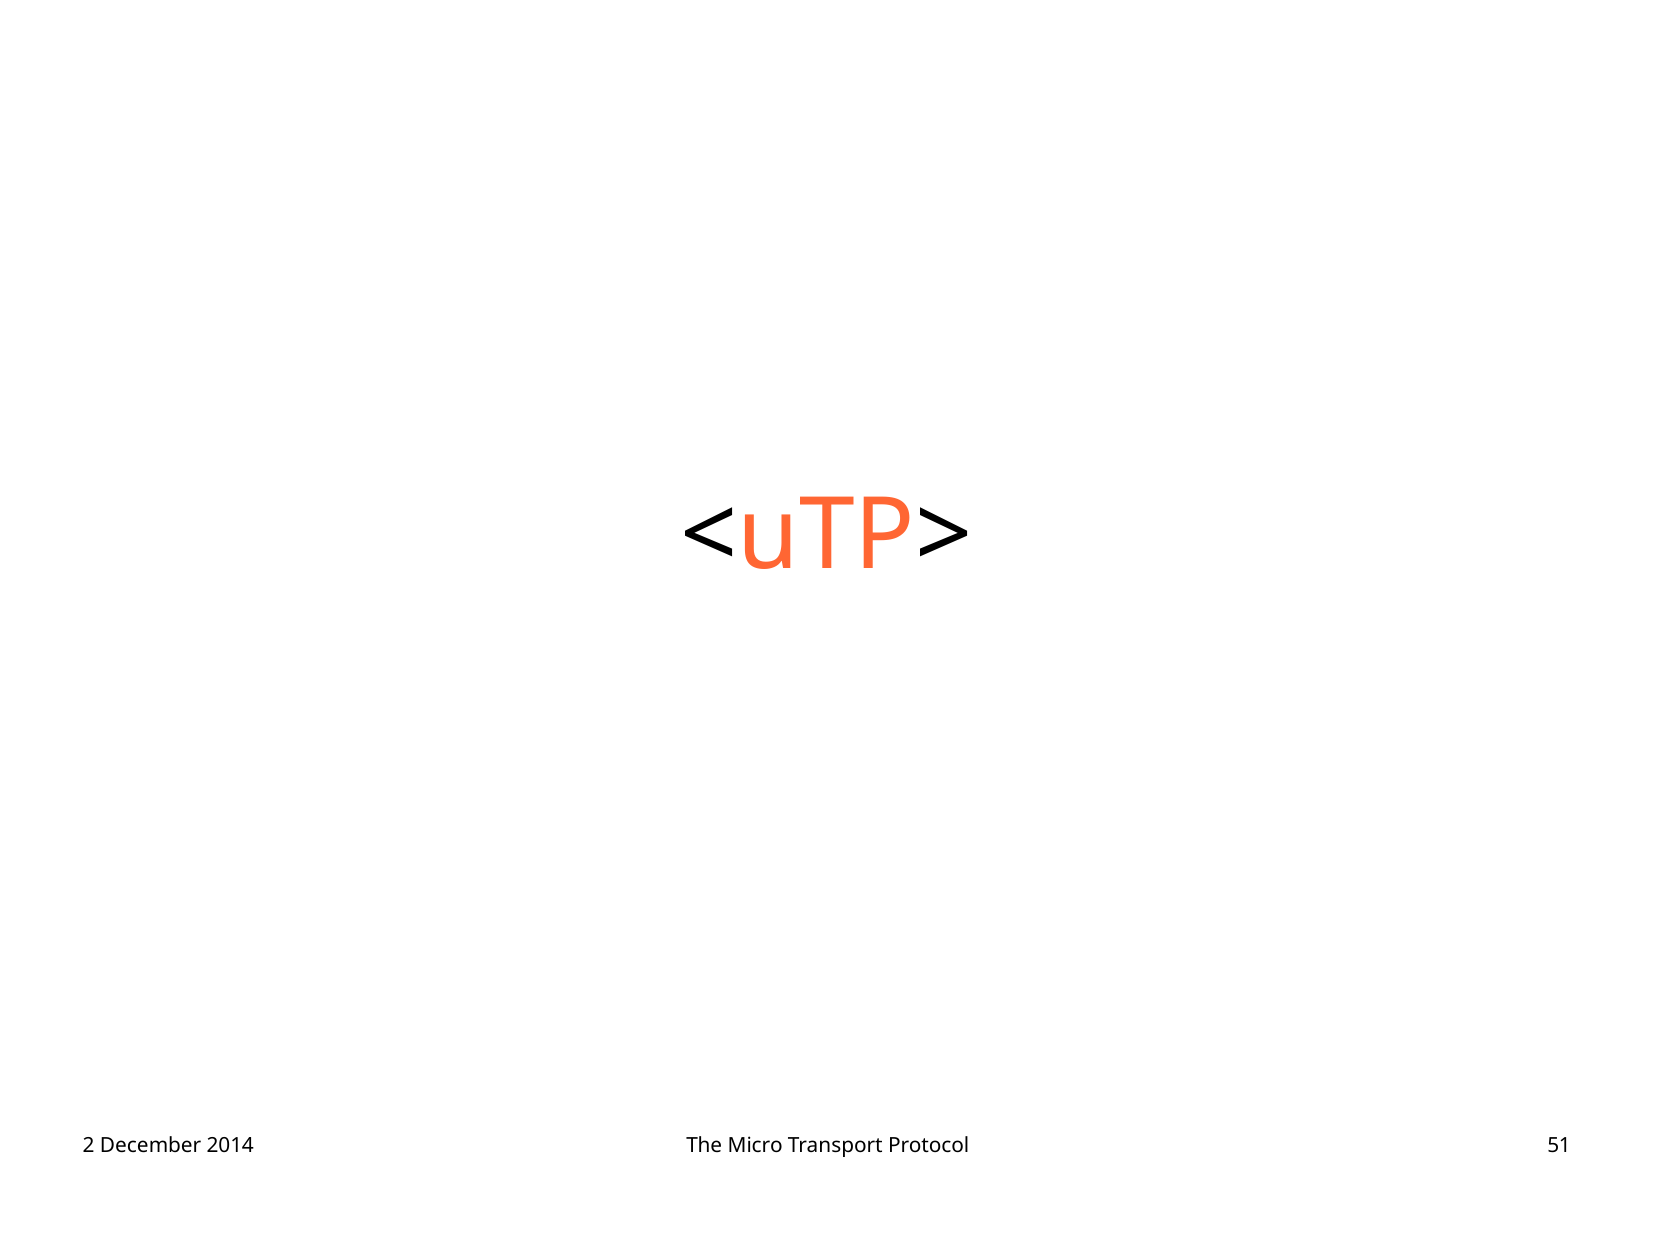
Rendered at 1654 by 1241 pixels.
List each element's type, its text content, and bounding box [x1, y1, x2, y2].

subtitle <uTP> [82, 49, 1571, 1010]
